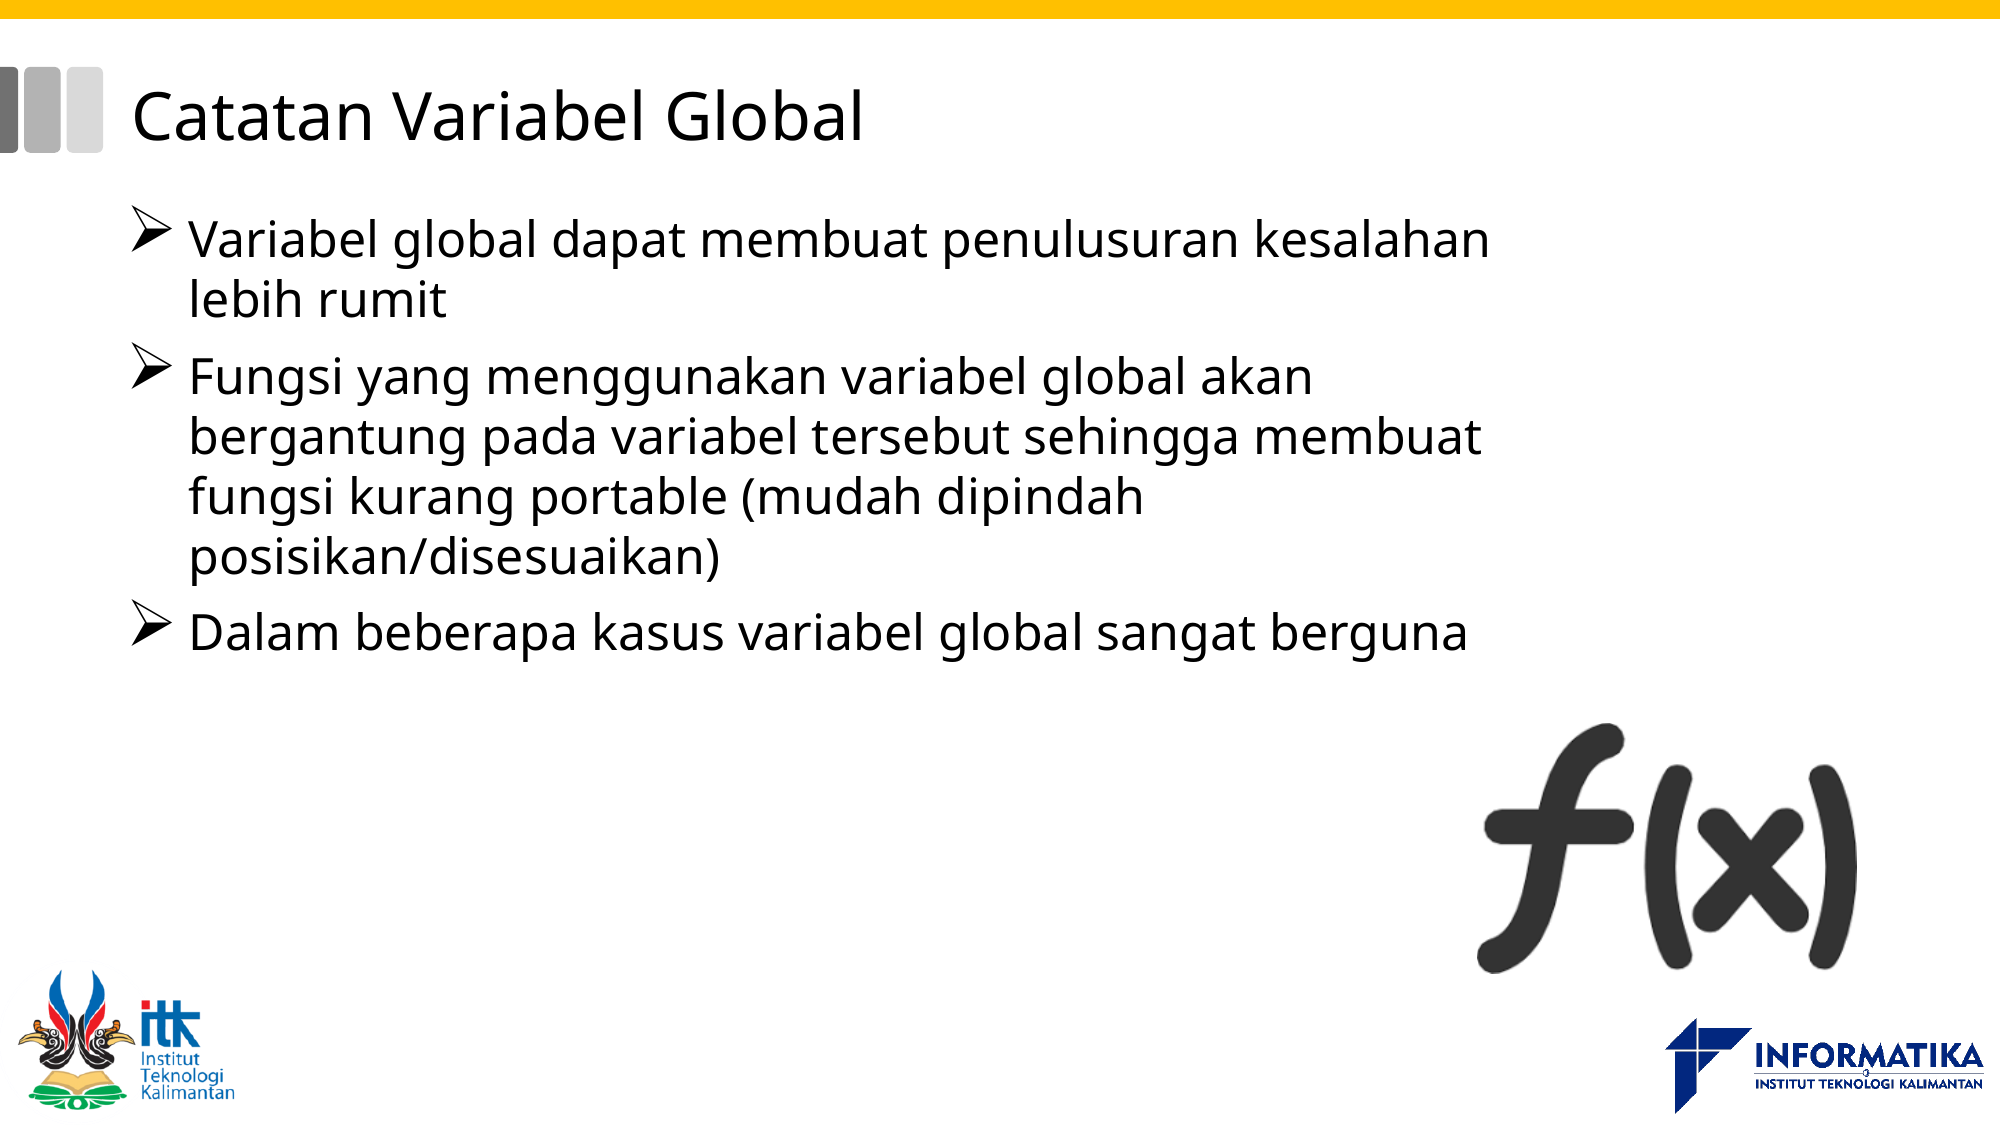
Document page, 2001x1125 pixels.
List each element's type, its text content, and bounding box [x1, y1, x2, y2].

picture [1664, 1017, 1984, 1114]
title Catatan Variabel Global [111, 62, 1837, 173]
picture [1477, 723, 1857, 974]
picture [0, 935, 253, 1125]
text_box [0, 0, 2000, 19]
text_box Variabel global dapat membuat penulusuran kesalahan lebih rumit Fungsi yang menggunakan variabel global akan bergantung pada variabel tersebut sehingga membuat fungsi kurang portable (mudah dipindah posisikan/disesuaikan) Dalam beberapa kasus variabel global sangat berguna [111, 200, 1541, 745]
